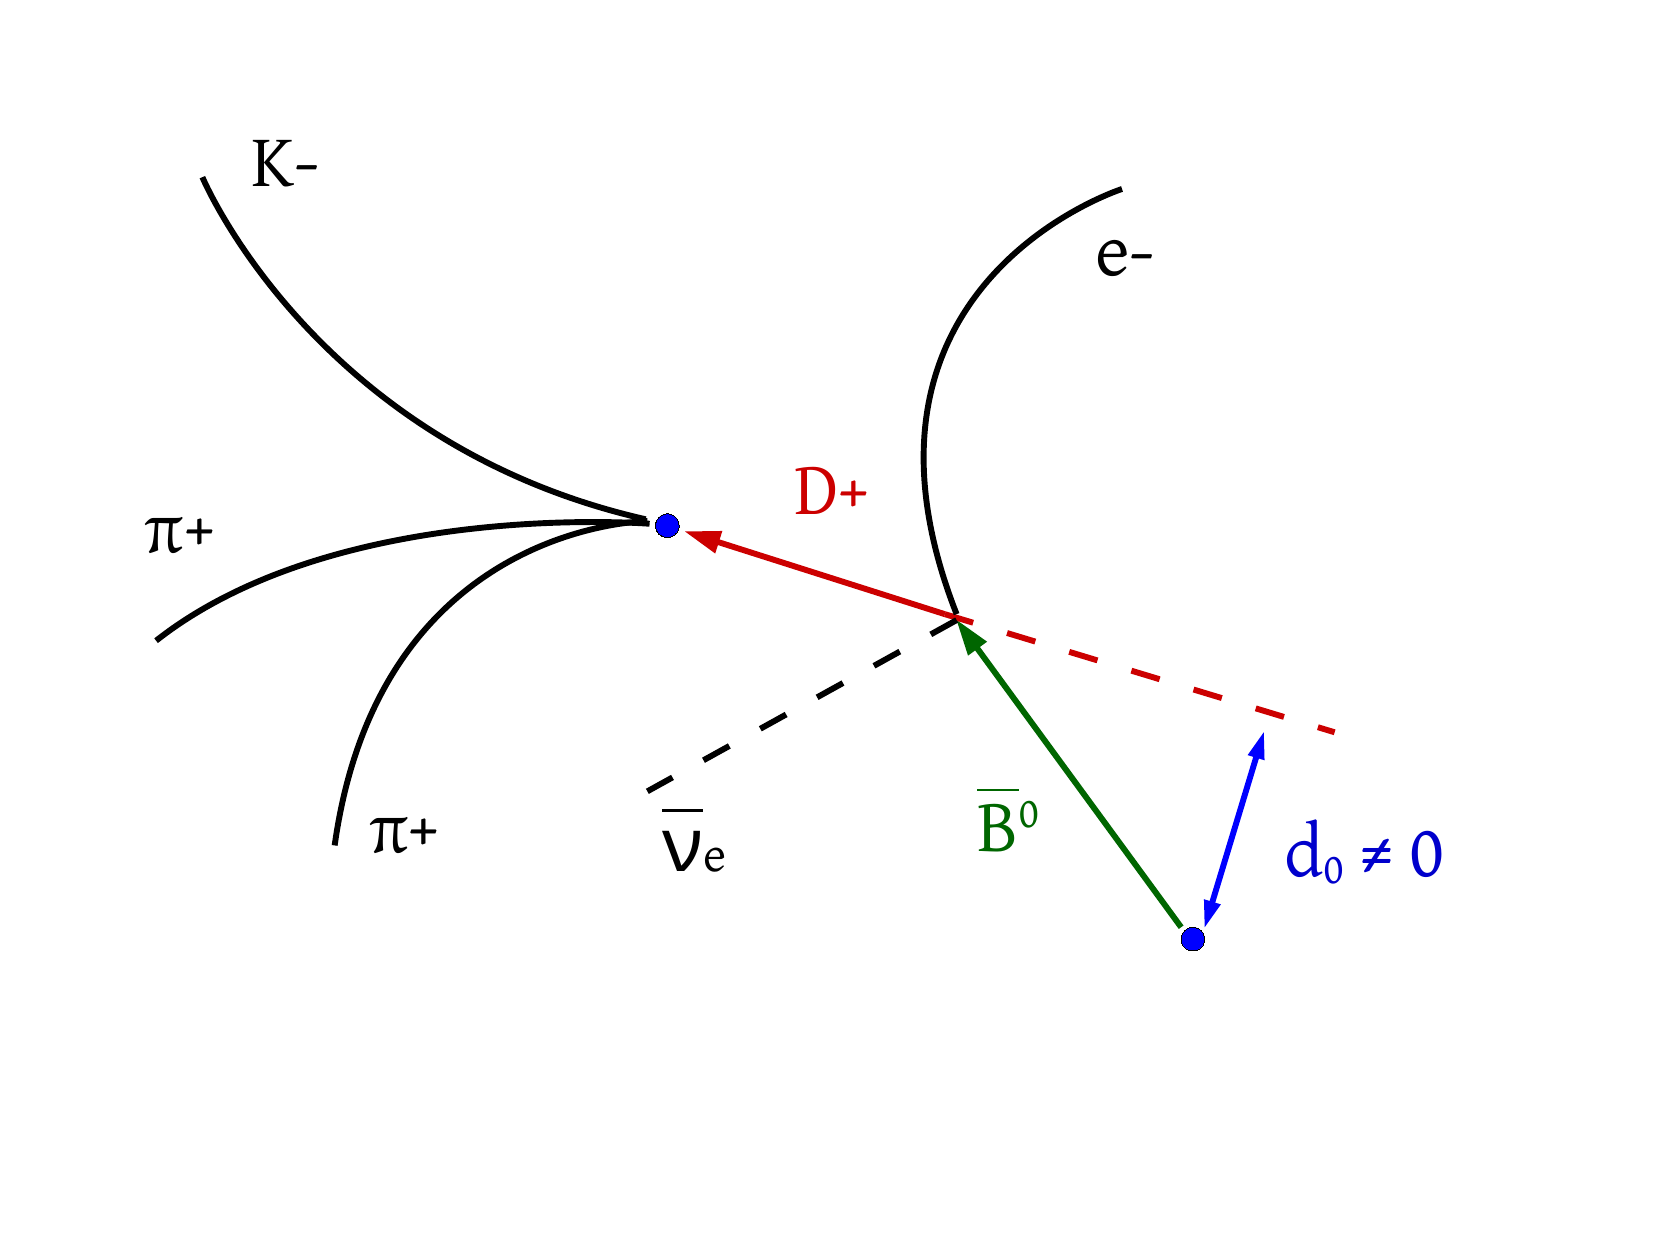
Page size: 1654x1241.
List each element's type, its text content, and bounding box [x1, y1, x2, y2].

text_box B0 [962, 778, 1087, 884]
text_box e- [1080, 202, 1223, 373]
text_box [655, 513, 680, 538]
text_box [1181, 927, 1205, 951]
text_box K- [236, 113, 378, 284]
text_box νe [647, 798, 790, 969]
text_box π+ [129, 479, 272, 650]
text_box D+ [779, 441, 904, 544]
text_box π+ [354, 779, 497, 950]
text_box d0 ≠ 0 [1269, 803, 1518, 992]
